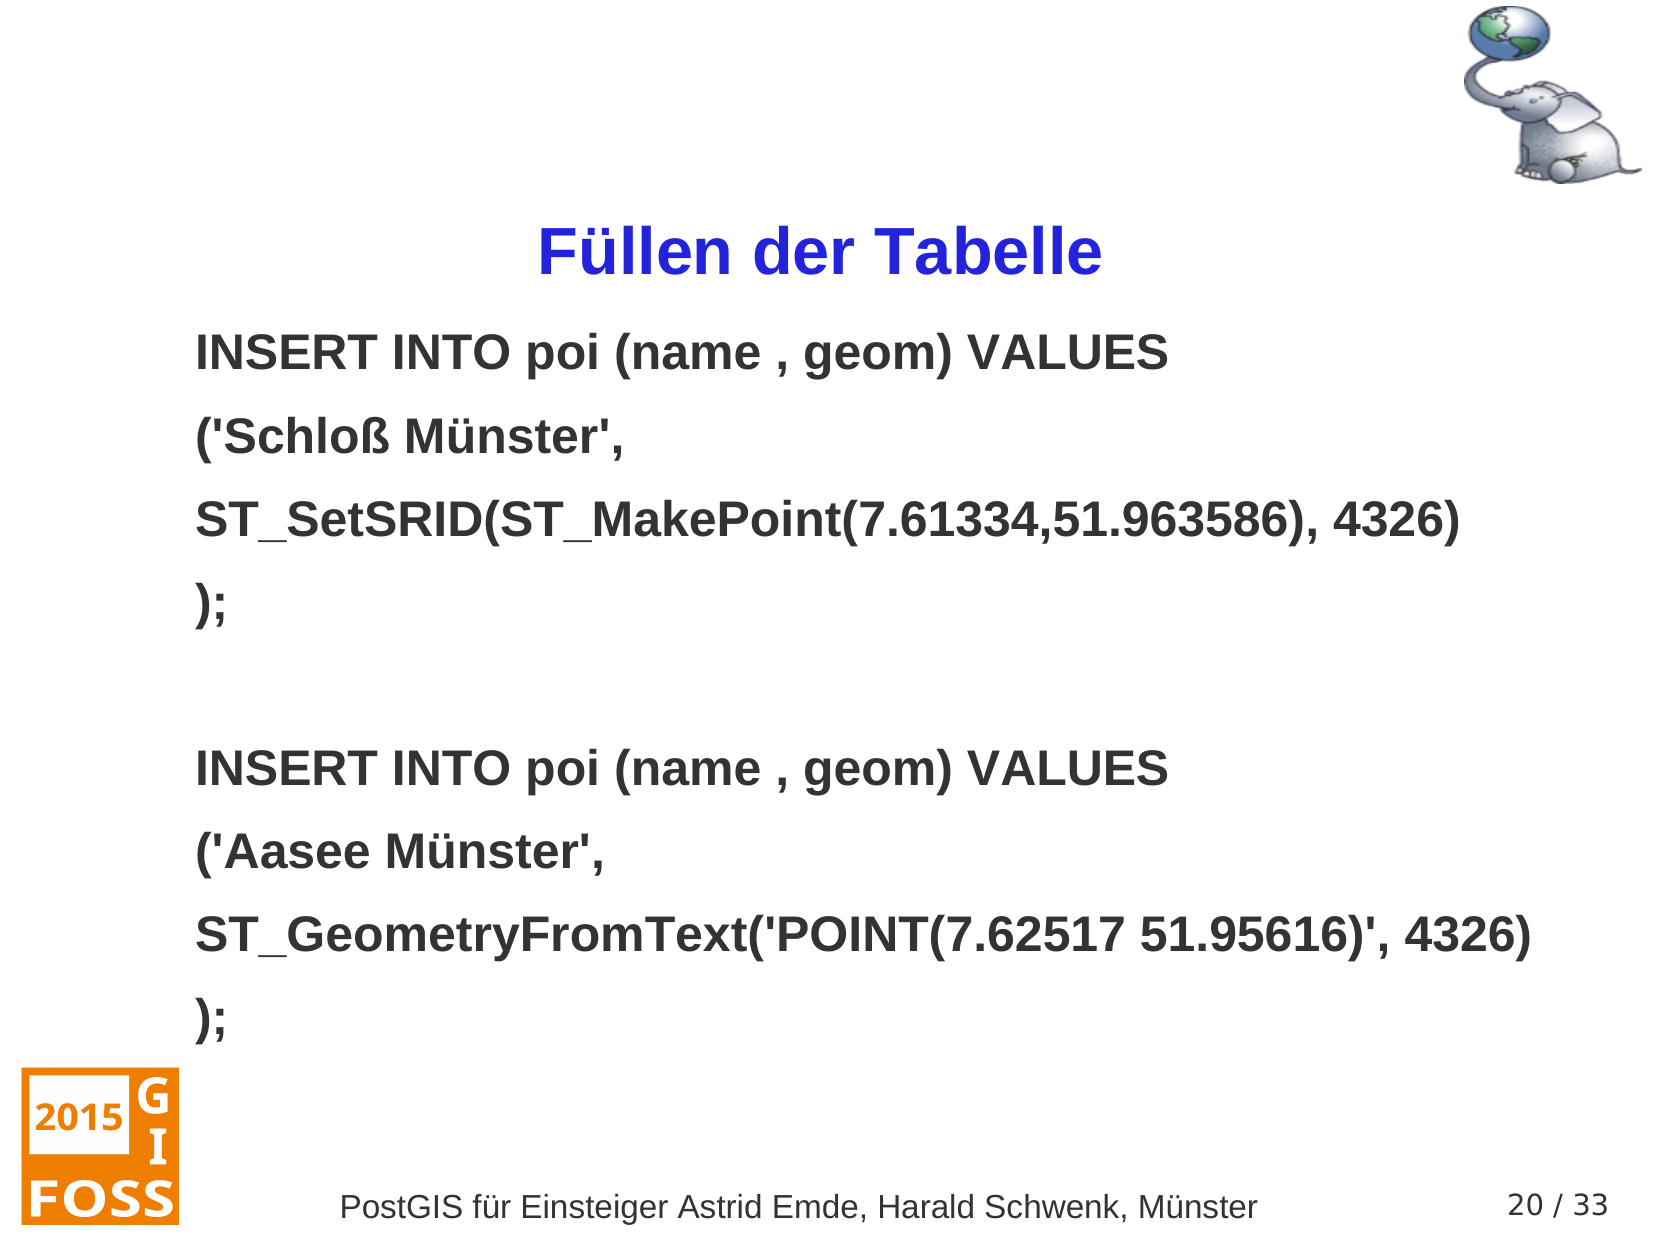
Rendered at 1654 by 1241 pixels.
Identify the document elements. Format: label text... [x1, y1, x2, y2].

picture [11, 1057, 189, 1235]
picture [1464, 6, 1642, 184]
list INSERT INTO poi (name , geom) VALUES ('Schloß Münster', ST_SetSRID(ST_MakePoint(7.61334,51.963586), 4326) ); INSERT INTO poi (name , geom) VALUES ('Aasee Münster', ST_GeometryFromText('POINT(7.62517 51.95616)', 4326) ); [194, 324, 1536, 1144]
title Füllen der Tabelle [76, 177, 1565, 325]
